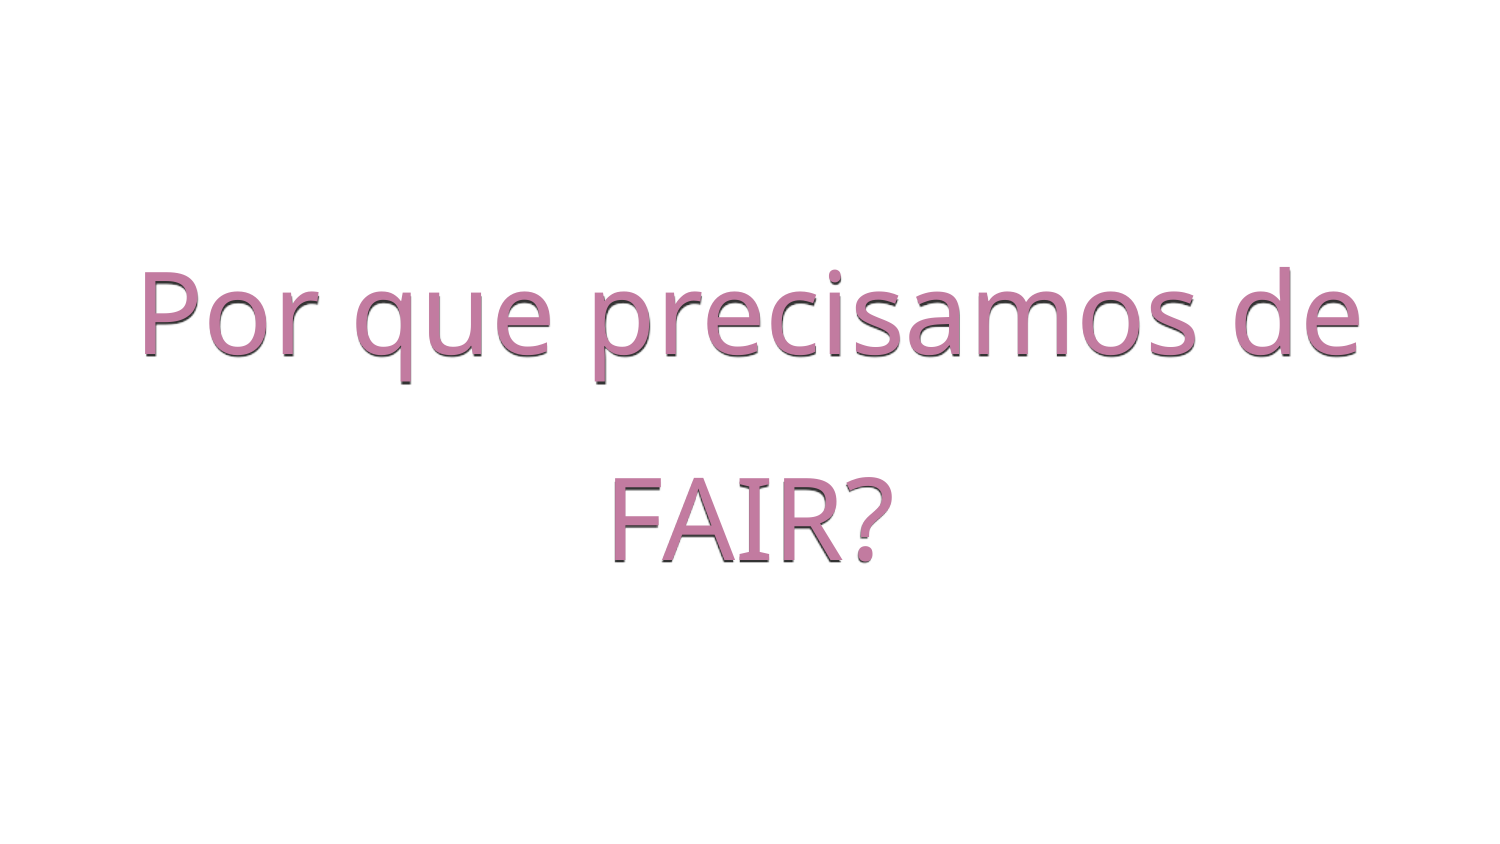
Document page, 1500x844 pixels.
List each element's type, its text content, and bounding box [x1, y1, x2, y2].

title Por que precisamos de FAIR? [51, 156, 1449, 491]
